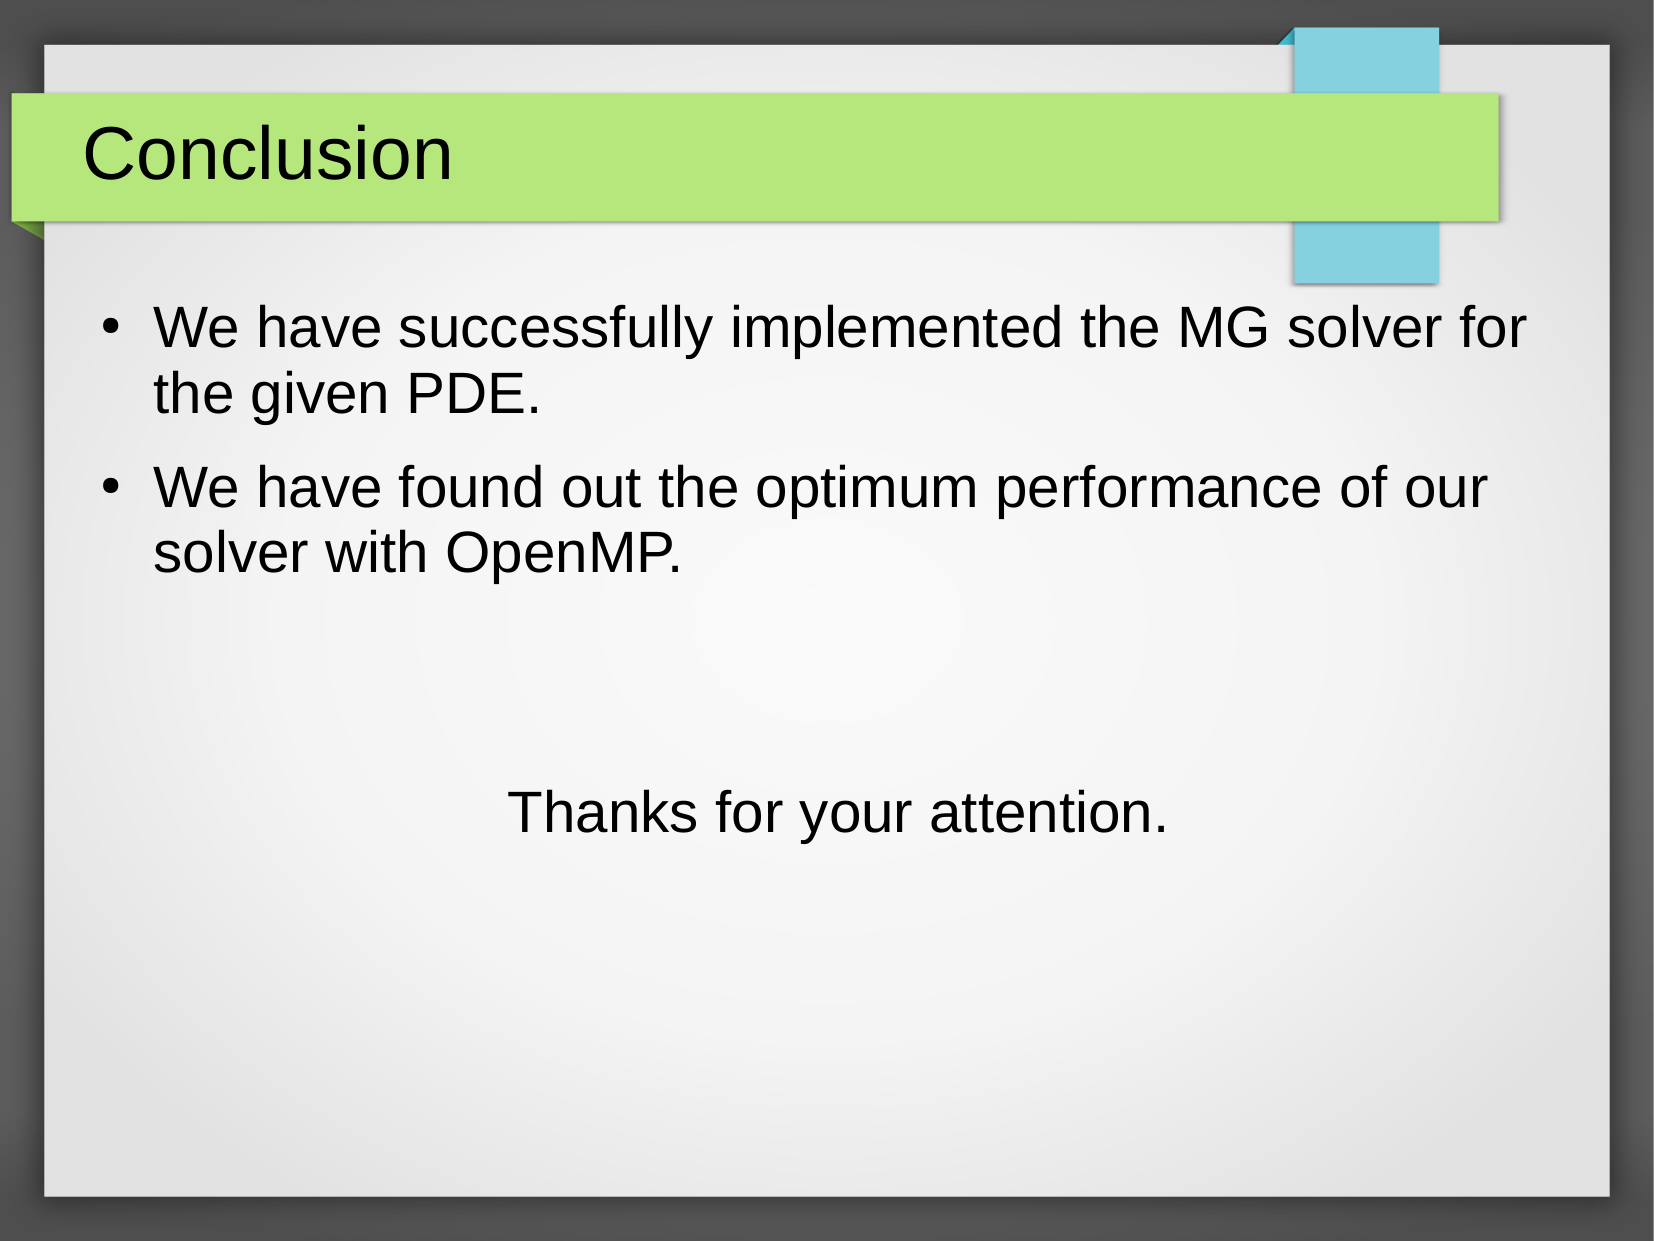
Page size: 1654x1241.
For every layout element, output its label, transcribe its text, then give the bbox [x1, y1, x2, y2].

picture [0, 0, 1654, 1241]
list We have successfully implemented the MG solver for the given PDE. We have found out the optimum performance of our solver with OpenMP. Thanks for your attention. [82, 295, 1571, 1015]
title Conclusion [82, 94, 1264, 213]
